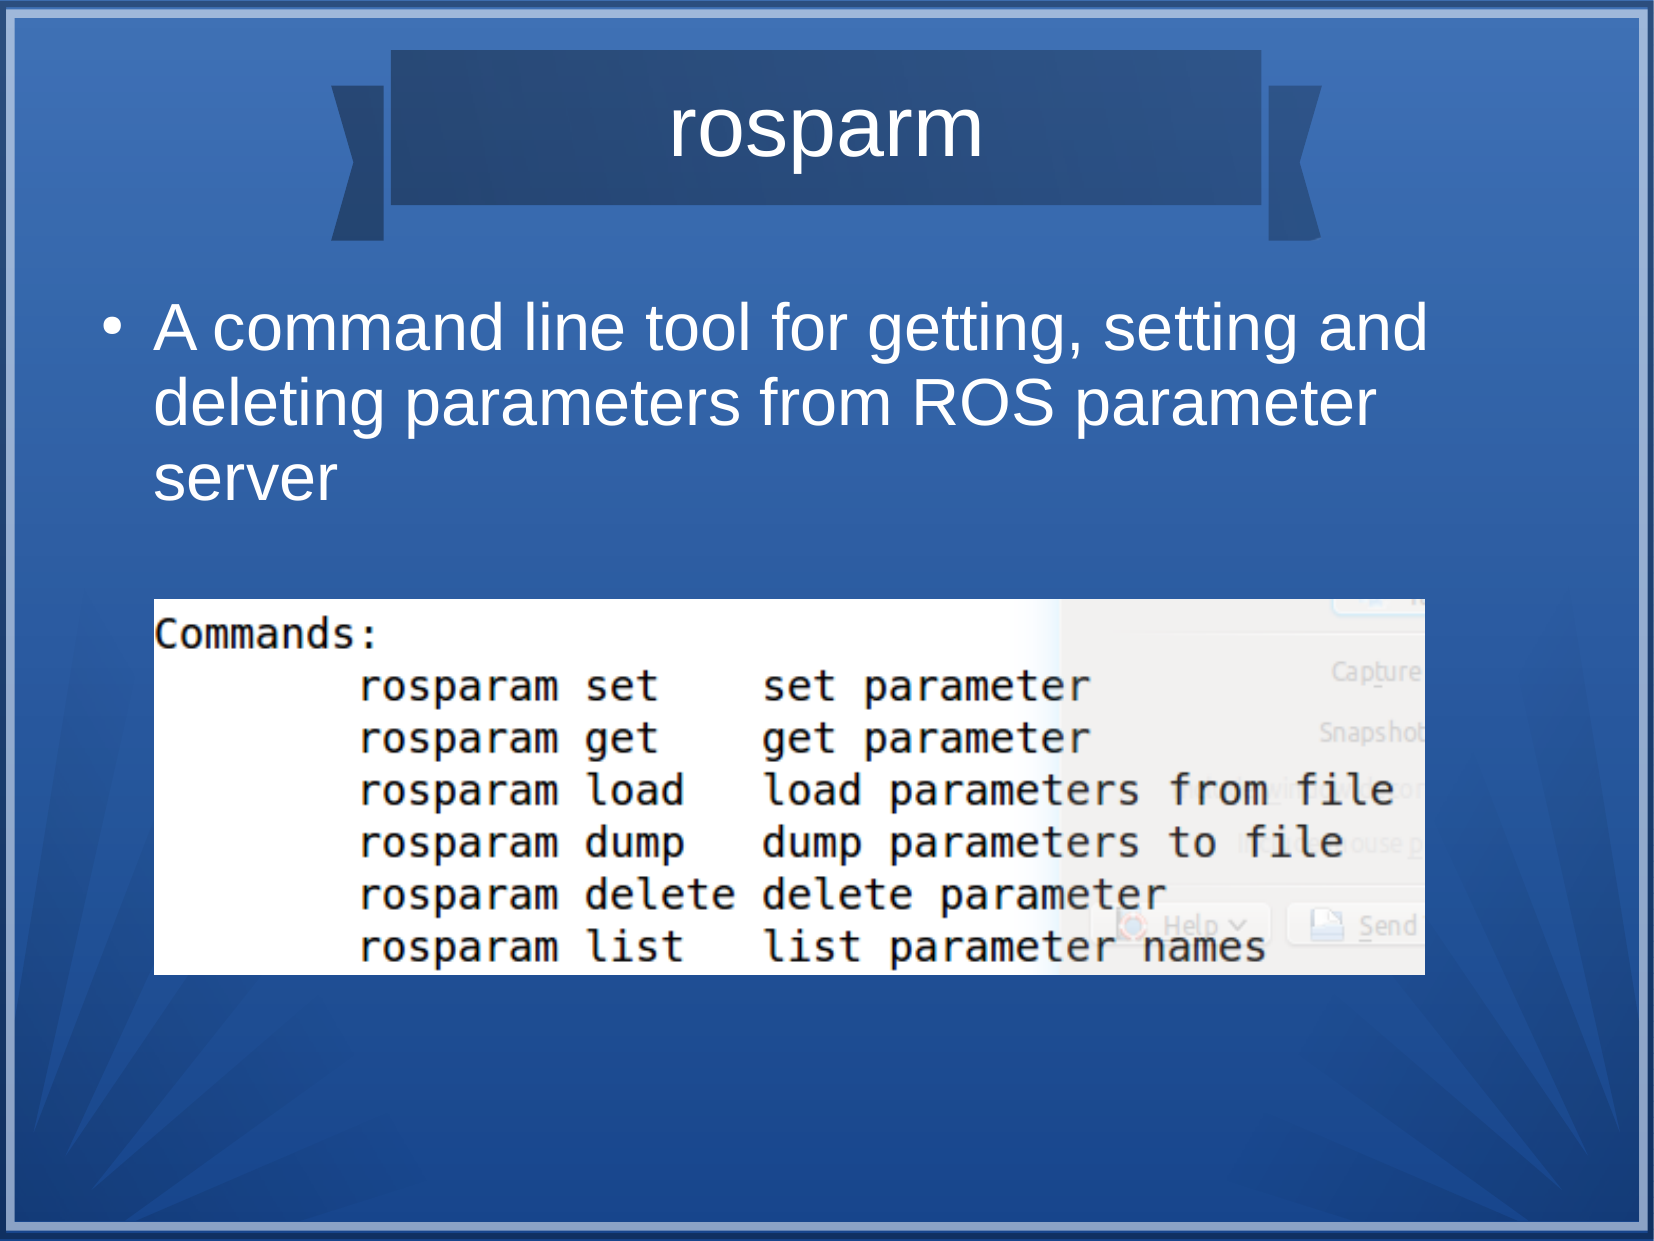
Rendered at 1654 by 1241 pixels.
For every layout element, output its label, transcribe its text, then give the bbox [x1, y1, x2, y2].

list A command line tool for getting, setting and deleting parameters from ROS parameter server [82, 290, 1538, 1010]
picture [154, 599, 1426, 976]
title rosparm [389, 49, 1264, 205]
